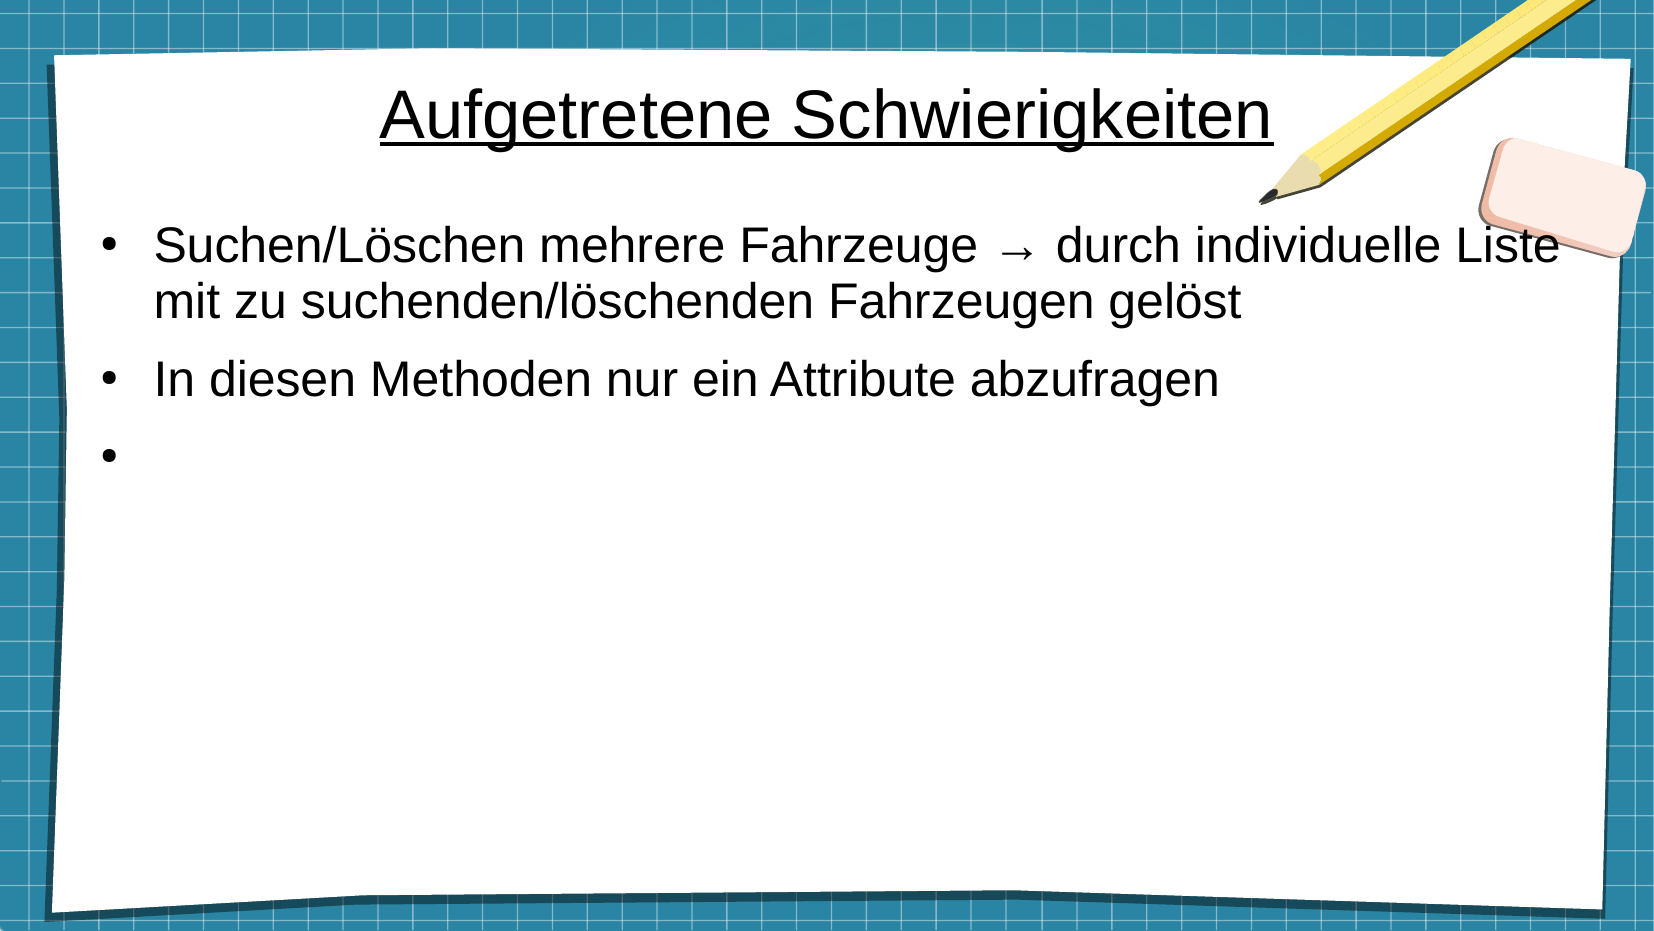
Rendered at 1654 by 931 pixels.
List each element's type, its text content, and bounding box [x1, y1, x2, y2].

title Aufgetretene Schwierigkeiten [82, 37, 1571, 193]
list Suchen/Löschen mehrere Fahrzeuge → durch individuelle Liste mit zu suchenden/löschenden Fahrzeugen gelöst In diesen Methoden nur ein Attribute abzufragen [82, 217, 1571, 758]
